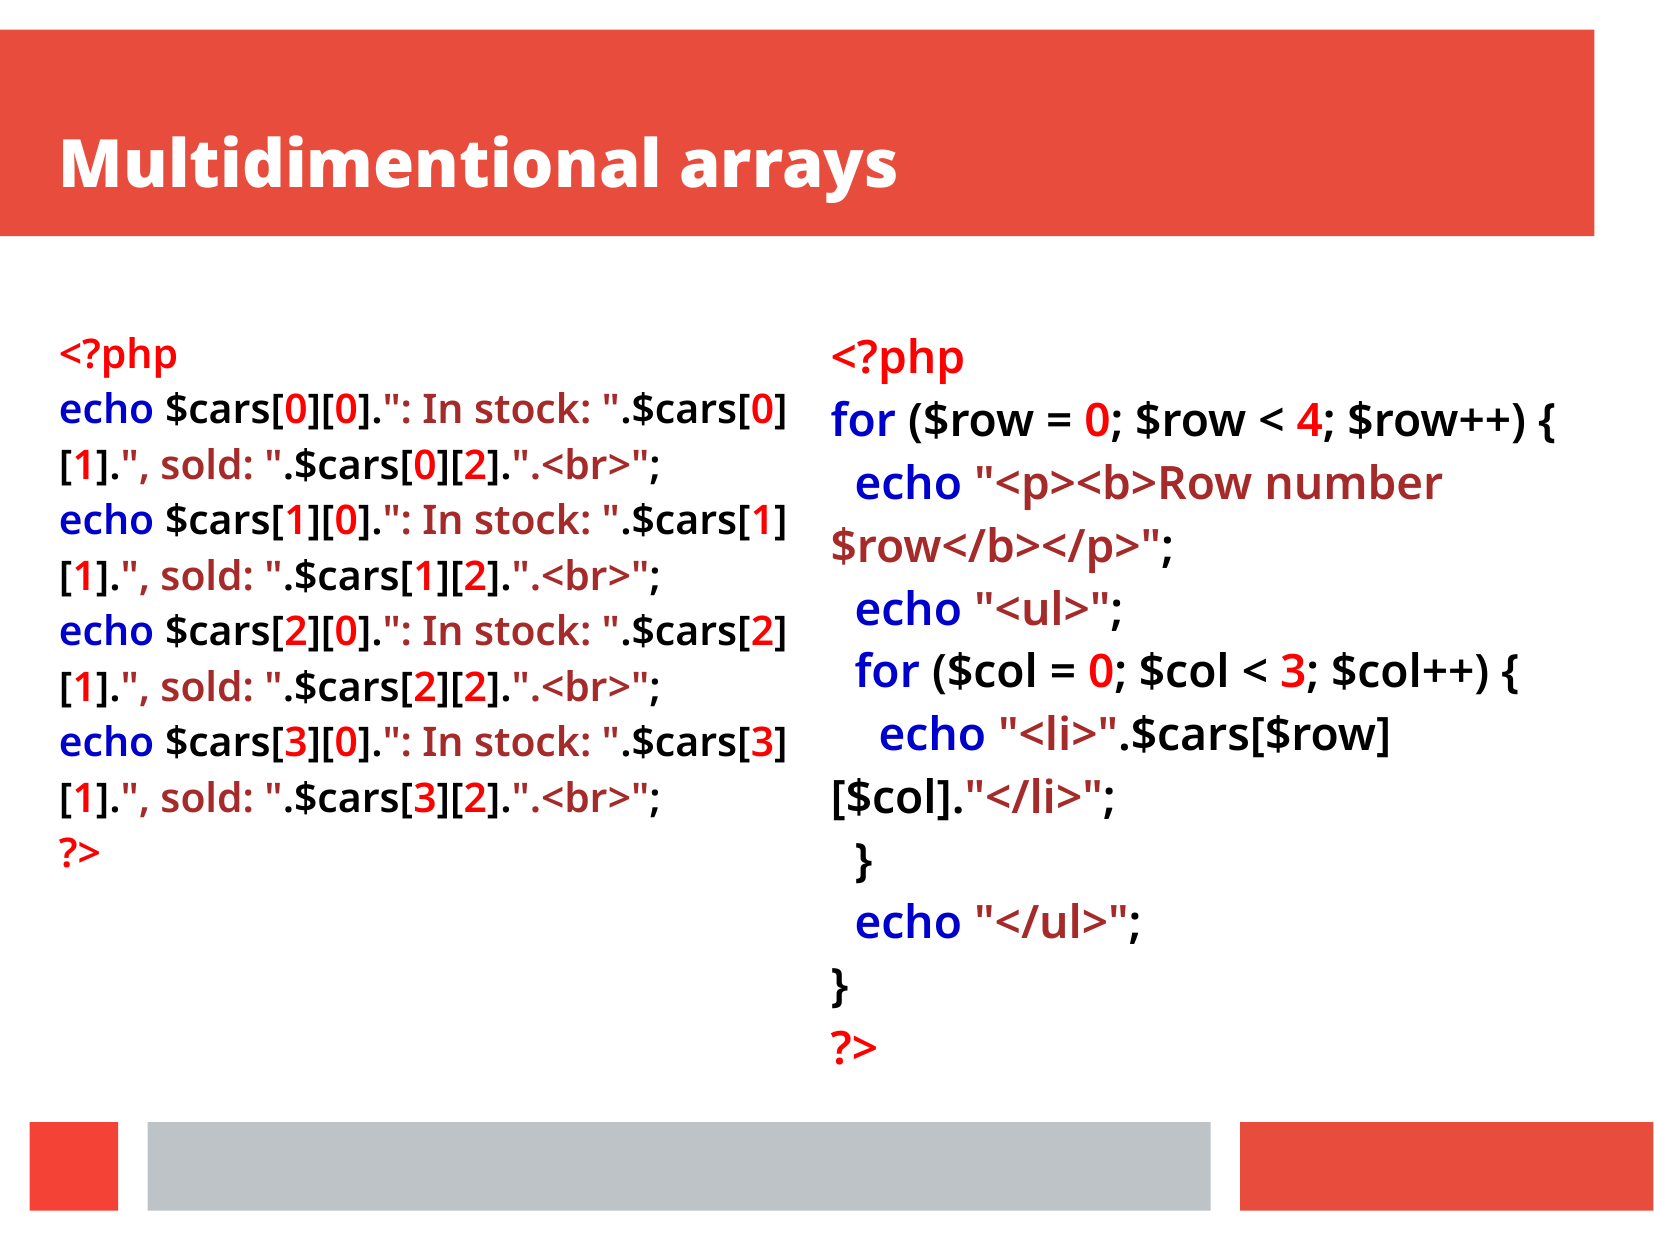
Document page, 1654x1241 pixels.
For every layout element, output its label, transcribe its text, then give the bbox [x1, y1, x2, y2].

list <?php for ($row = 0; $row < 4; $row++) { echo "<p><b>Row number $row</b></p>"; echo "<ul>"; for ($col = 0; $col < 3; $col++) { echo "<li>".$cars[$row][$col]."</li>"; } echo "</ul>"; } ?> [830, 324, 1566, 1093]
list <?php echo $cars[0][0].": In stock: ".$cars[0][1].", sold: ".$cars[0][2].".<br>"; echo $cars[1][0].": In stock: ".$cars[1][1].", sold: ".$cars[1][2].".<br>"; echo $cars[2][0].": In stock: ".$cars[2][1].", sold: ".$cars[2][2].".<br>"; echo $cars[3][0].": In stock: ".$cars[3][1].", sold: ".$cars[3][2].".<br>"; ?> [59, 324, 794, 1093]
title Multidimentional arrays [59, 59, 1595, 207]
